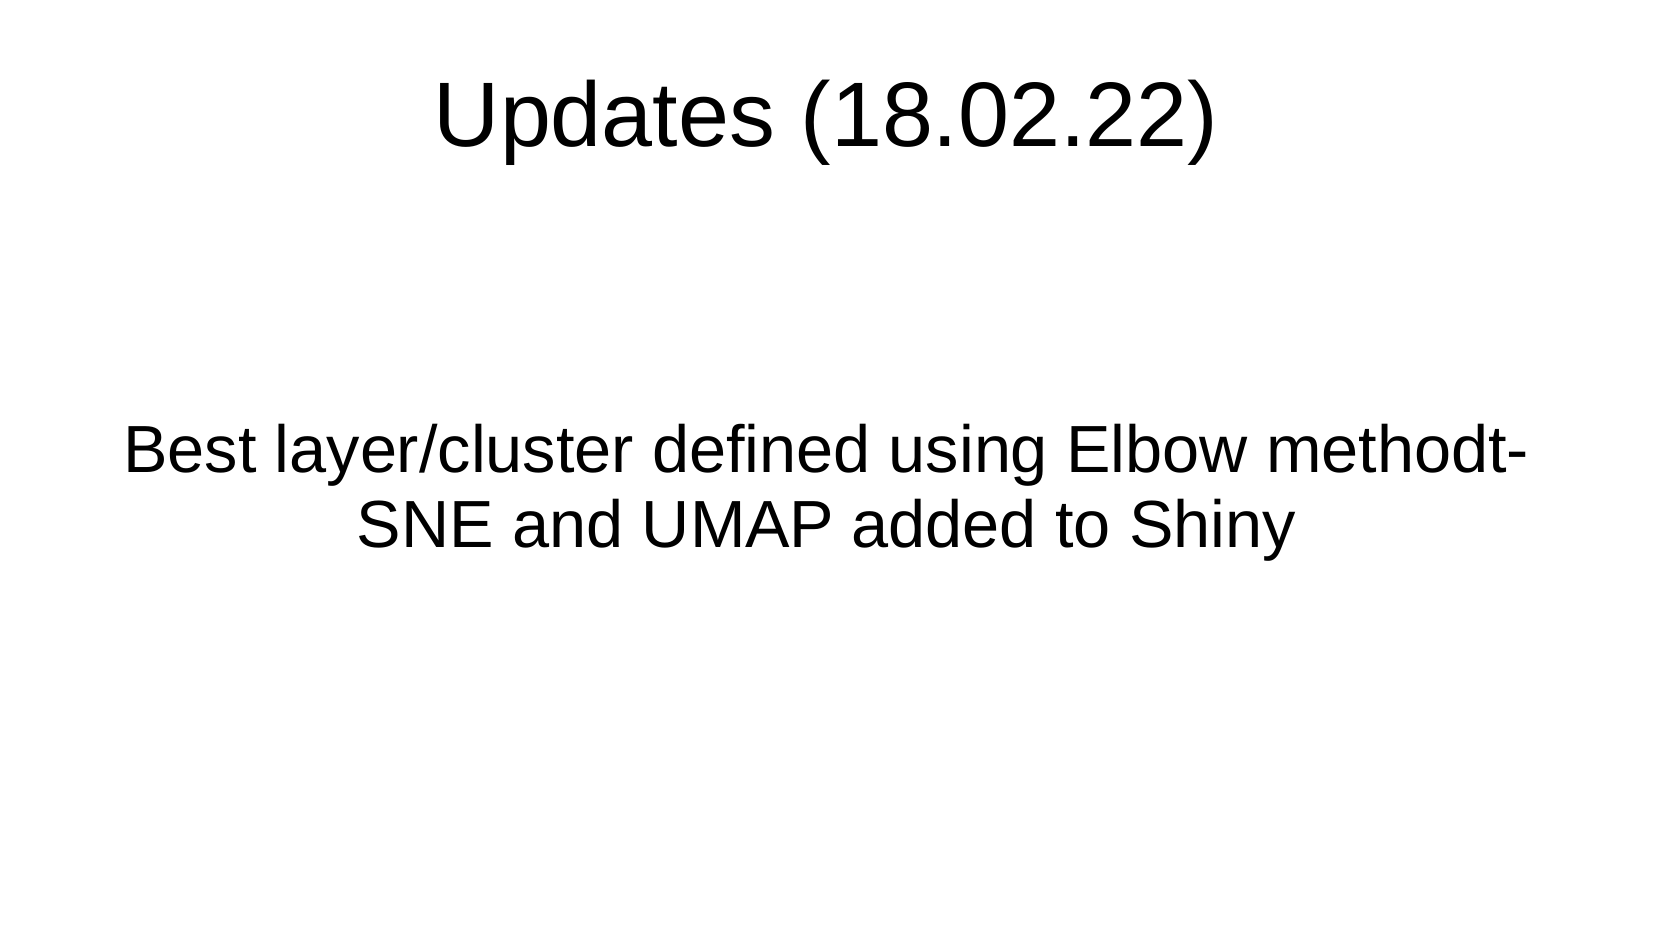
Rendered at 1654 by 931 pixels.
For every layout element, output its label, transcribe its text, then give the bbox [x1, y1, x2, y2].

title Updates (18.02.22) [82, 37, 1571, 193]
subtitle Best layer/cluster defined using Elbow methodt-SNE and UMAP added to Shiny [82, 217, 1571, 757]
